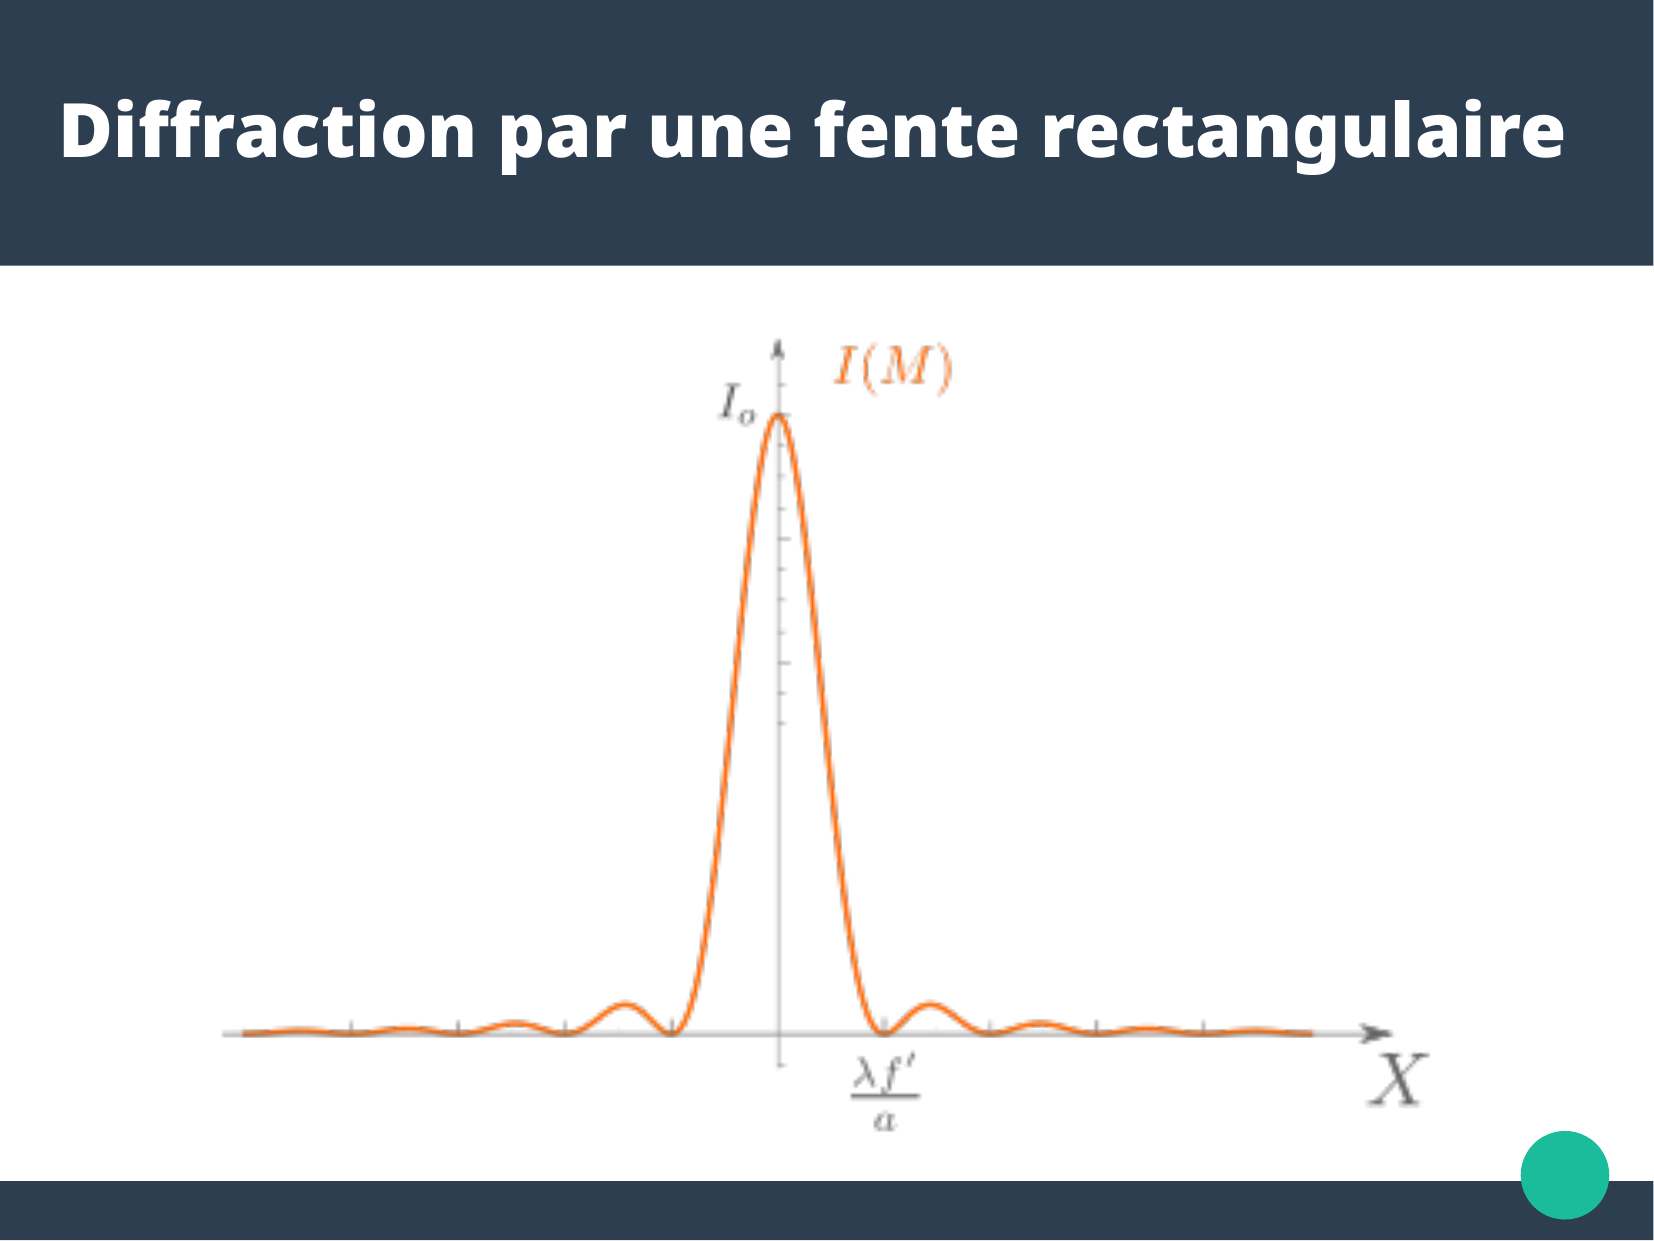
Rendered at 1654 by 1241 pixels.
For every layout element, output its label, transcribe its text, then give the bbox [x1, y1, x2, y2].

picture [197, 324, 1457, 1152]
title Diffraction par une fente rectangulaire [59, 49, 1595, 207]
